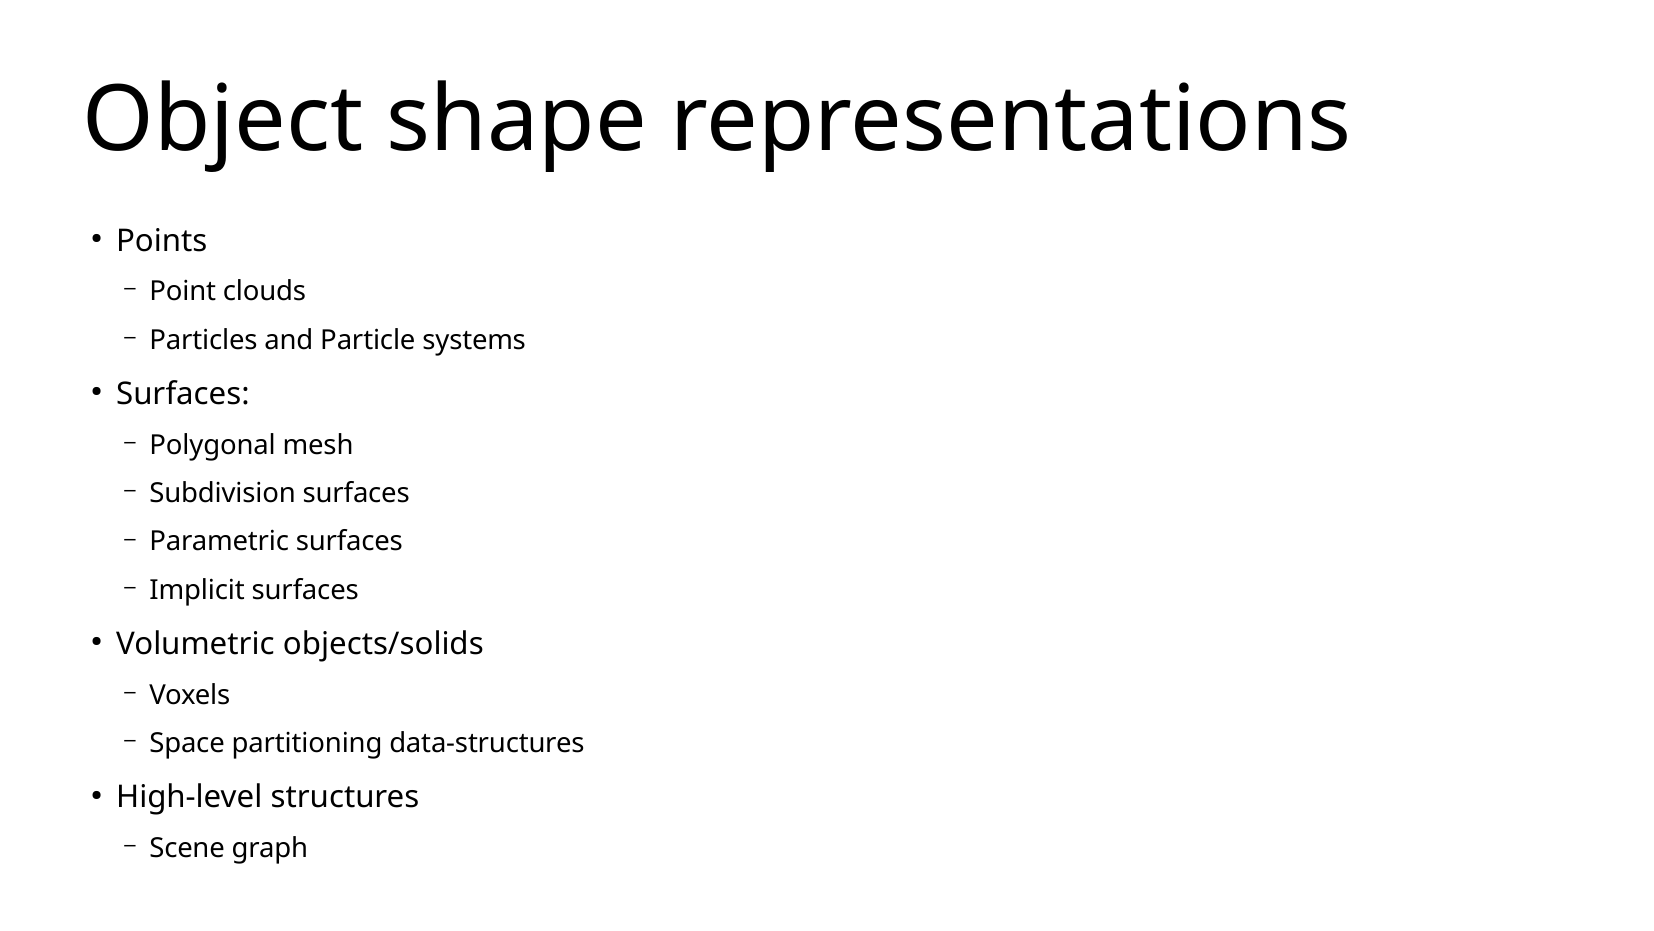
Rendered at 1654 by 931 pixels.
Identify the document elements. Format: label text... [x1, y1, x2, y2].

title Object shape representations [82, 37, 1571, 193]
list Points Point clouds Particles and Particle systems Surfaces: Polygonal mesh Subdivision surfaces Parametric surfaces Implicit surfaces Volumetric objects/solids Voxels Space partitioning data-structures High-level structures Scene graph [82, 217, 1571, 871]
